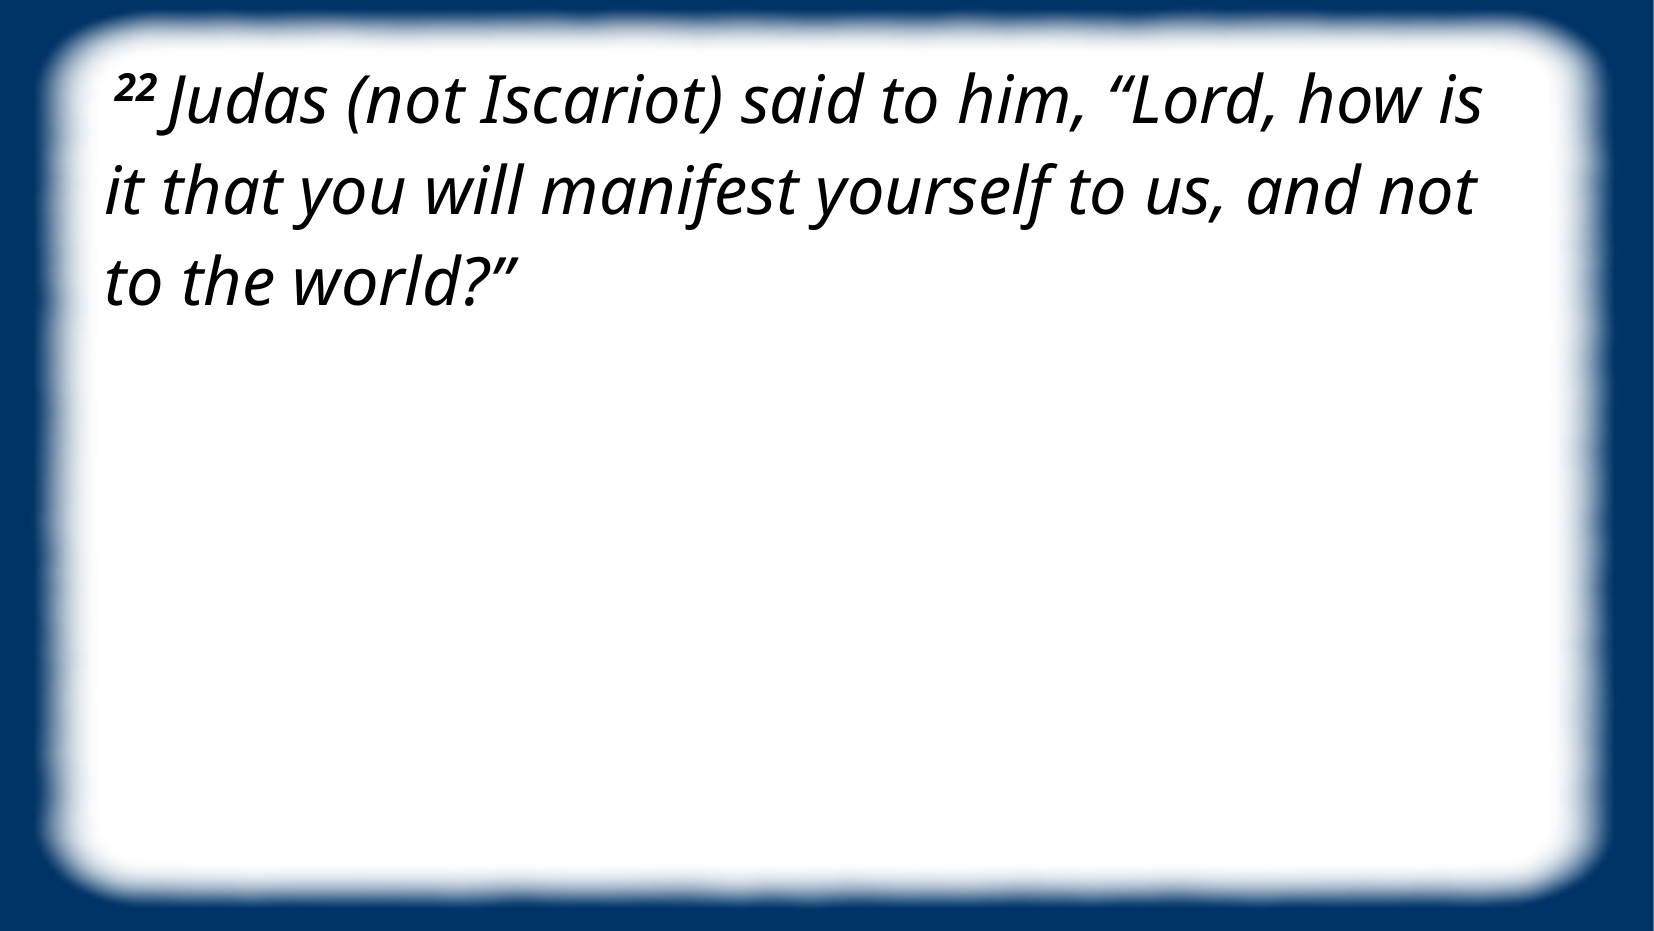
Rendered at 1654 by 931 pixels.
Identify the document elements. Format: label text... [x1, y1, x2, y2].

text_box 22 Judas (not Iscariot) said to him, “Lord, how is it that you will manifest yourself to us, and not to the world?” [90, 45, 1546, 327]
picture [0, 0, 1654, 931]
